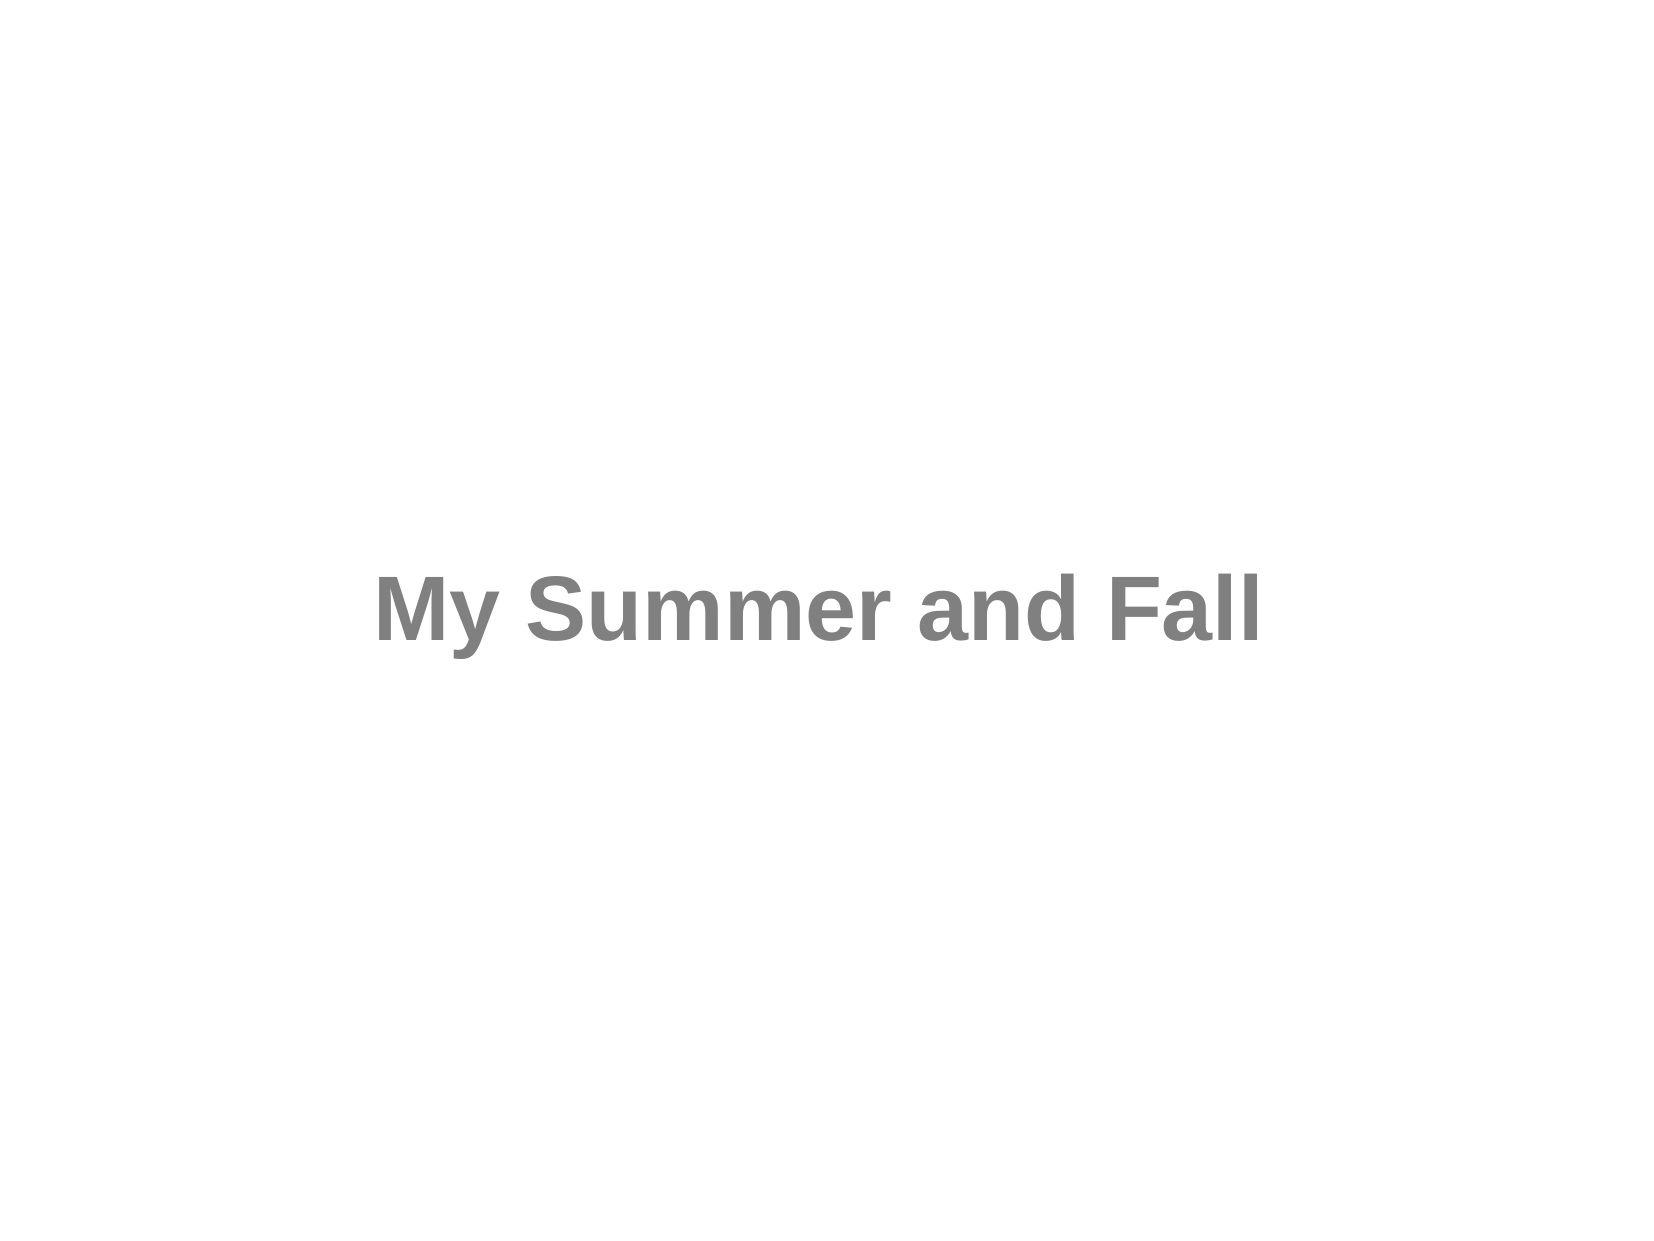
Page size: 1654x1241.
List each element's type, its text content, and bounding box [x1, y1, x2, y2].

title My Summer and Fall [75, 505, 1564, 713]
